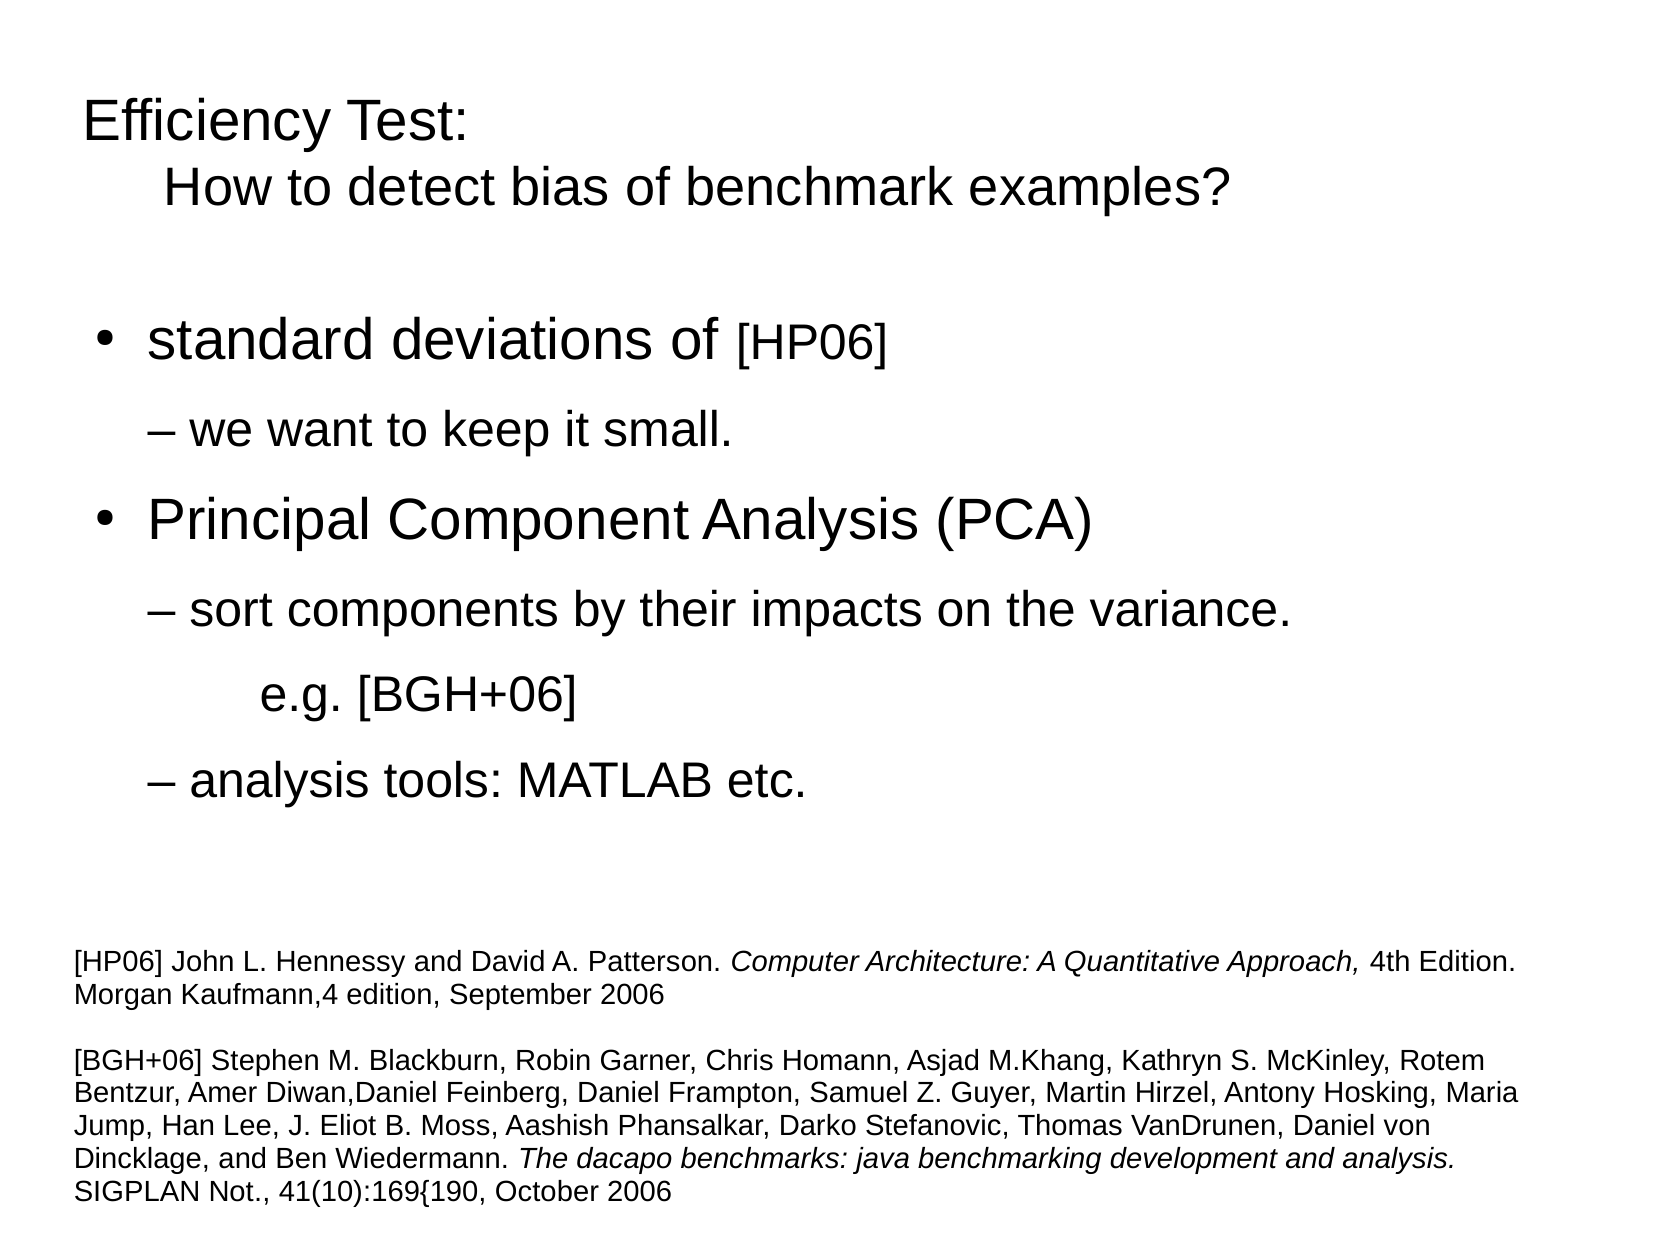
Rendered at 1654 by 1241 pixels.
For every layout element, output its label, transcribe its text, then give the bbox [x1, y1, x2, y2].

title Efficiency Test: How to detect bias of benchmark examples? [82, 49, 1501, 257]
text_box [HP06] John L. Hennessy and David A. Patterson. Computer Architecture: A Quantitative Approach, 4th Edition. Morgan Kaufmann,4 edition, September 2006 [BGH+06] Stephen M. Blackburn, Robin Garner, Chris Homann, Asjad M.Khang, Kathryn S. McKinley, Rotem Bentzur, Amer Diwan,Daniel Feinberg, Daniel Frampton, Samuel Z. Guyer, Martin Hirzel, Antony Hosking, Maria Jump, Han Lee, J. Eliot B. Moss, Aashish Phansalkar, Darko Stefanovic, Thomas VanDrunen, Daniel von Dincklage, and Ben Wiedermann. The dacapo benchmarks: java benchmarking development and analysis. SIGPLAN Not., 41(10):169{190, October 2006 [59, 937, 1571, 1216]
list standard deviations of [HP06] – we want to keep it small. Principal Component Analysis (PCA) – sort components by their impacts on the variance. e.g. [BGH+06] – analysis tools: MATLAB etc. [76, 307, 1532, 937]
